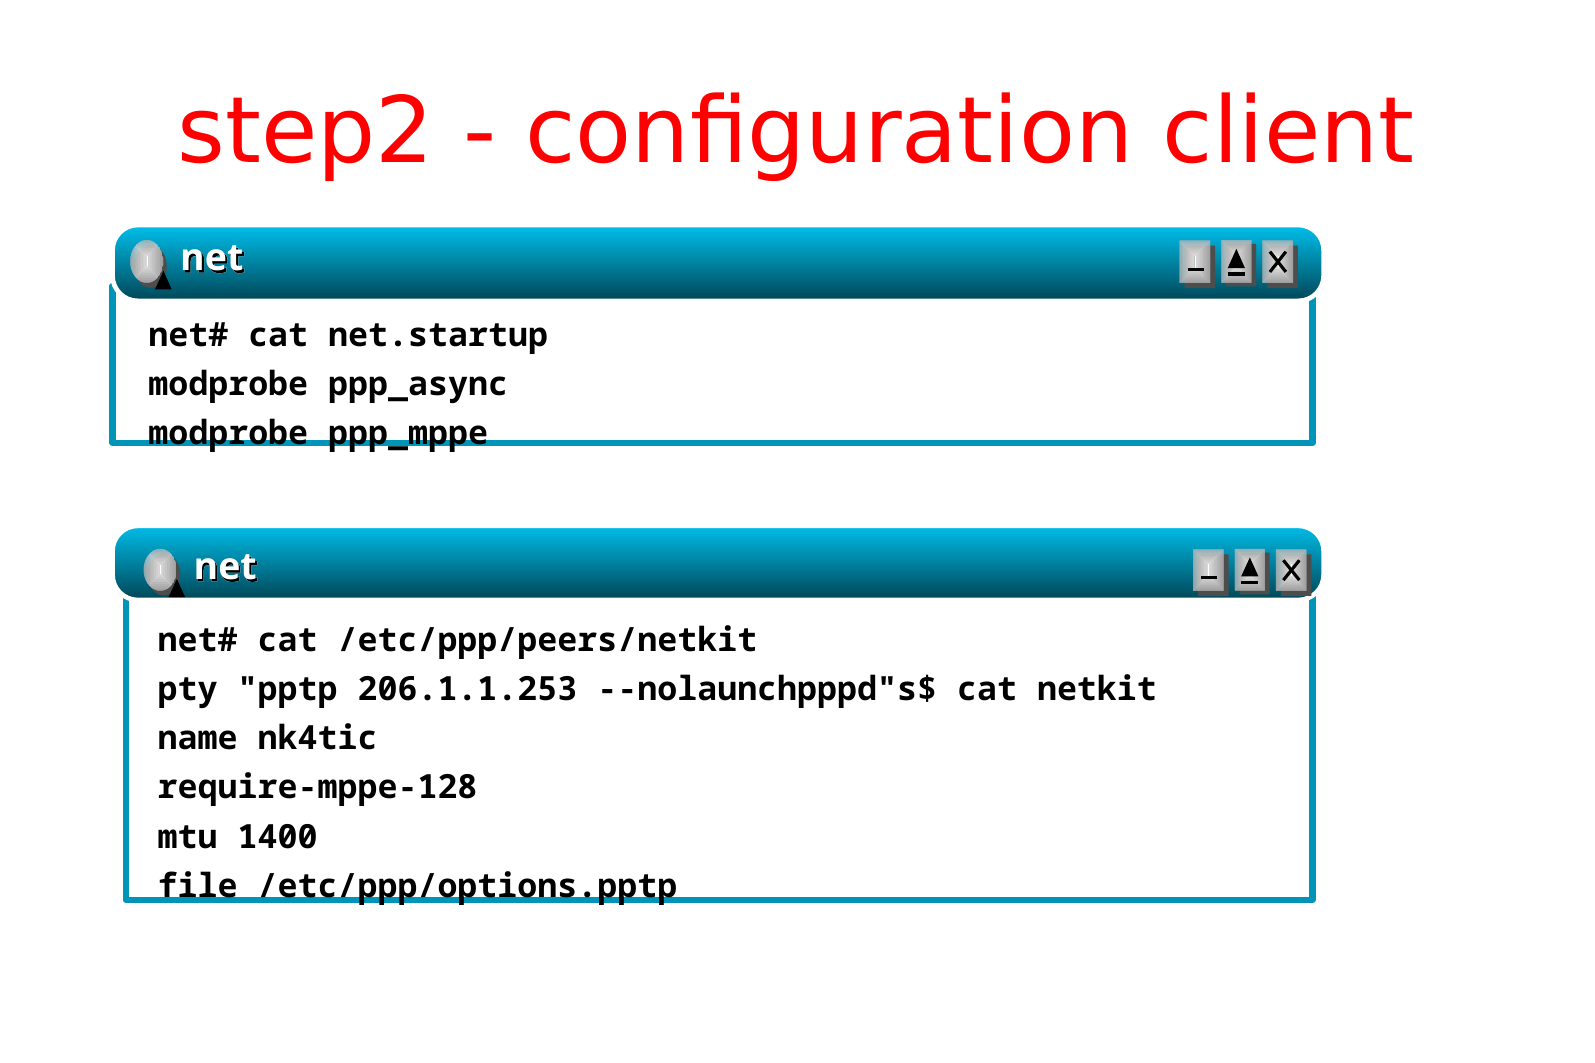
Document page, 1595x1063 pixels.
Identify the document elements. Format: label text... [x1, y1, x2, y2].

text_box [112, 225, 1324, 301]
text_box net# cat /etc/ppp/peers/netkit pty "pptp 206.1.1.253 --nolaunchpppd"s$ cat netkit name nk4tic require-mppe-128 mtu 1400 file /etc/ppp/options.pptp [145, 605, 1356, 876]
title step2 - configuration client [79, 49, 1515, 213]
text_box net [180, 231, 589, 296]
text_box net [193, 540, 602, 615]
text_box net# cat net.startup modprobe ppp_async modprobe ppp_mppe [136, 300, 1346, 482]
text_box [112, 525, 1324, 601]
